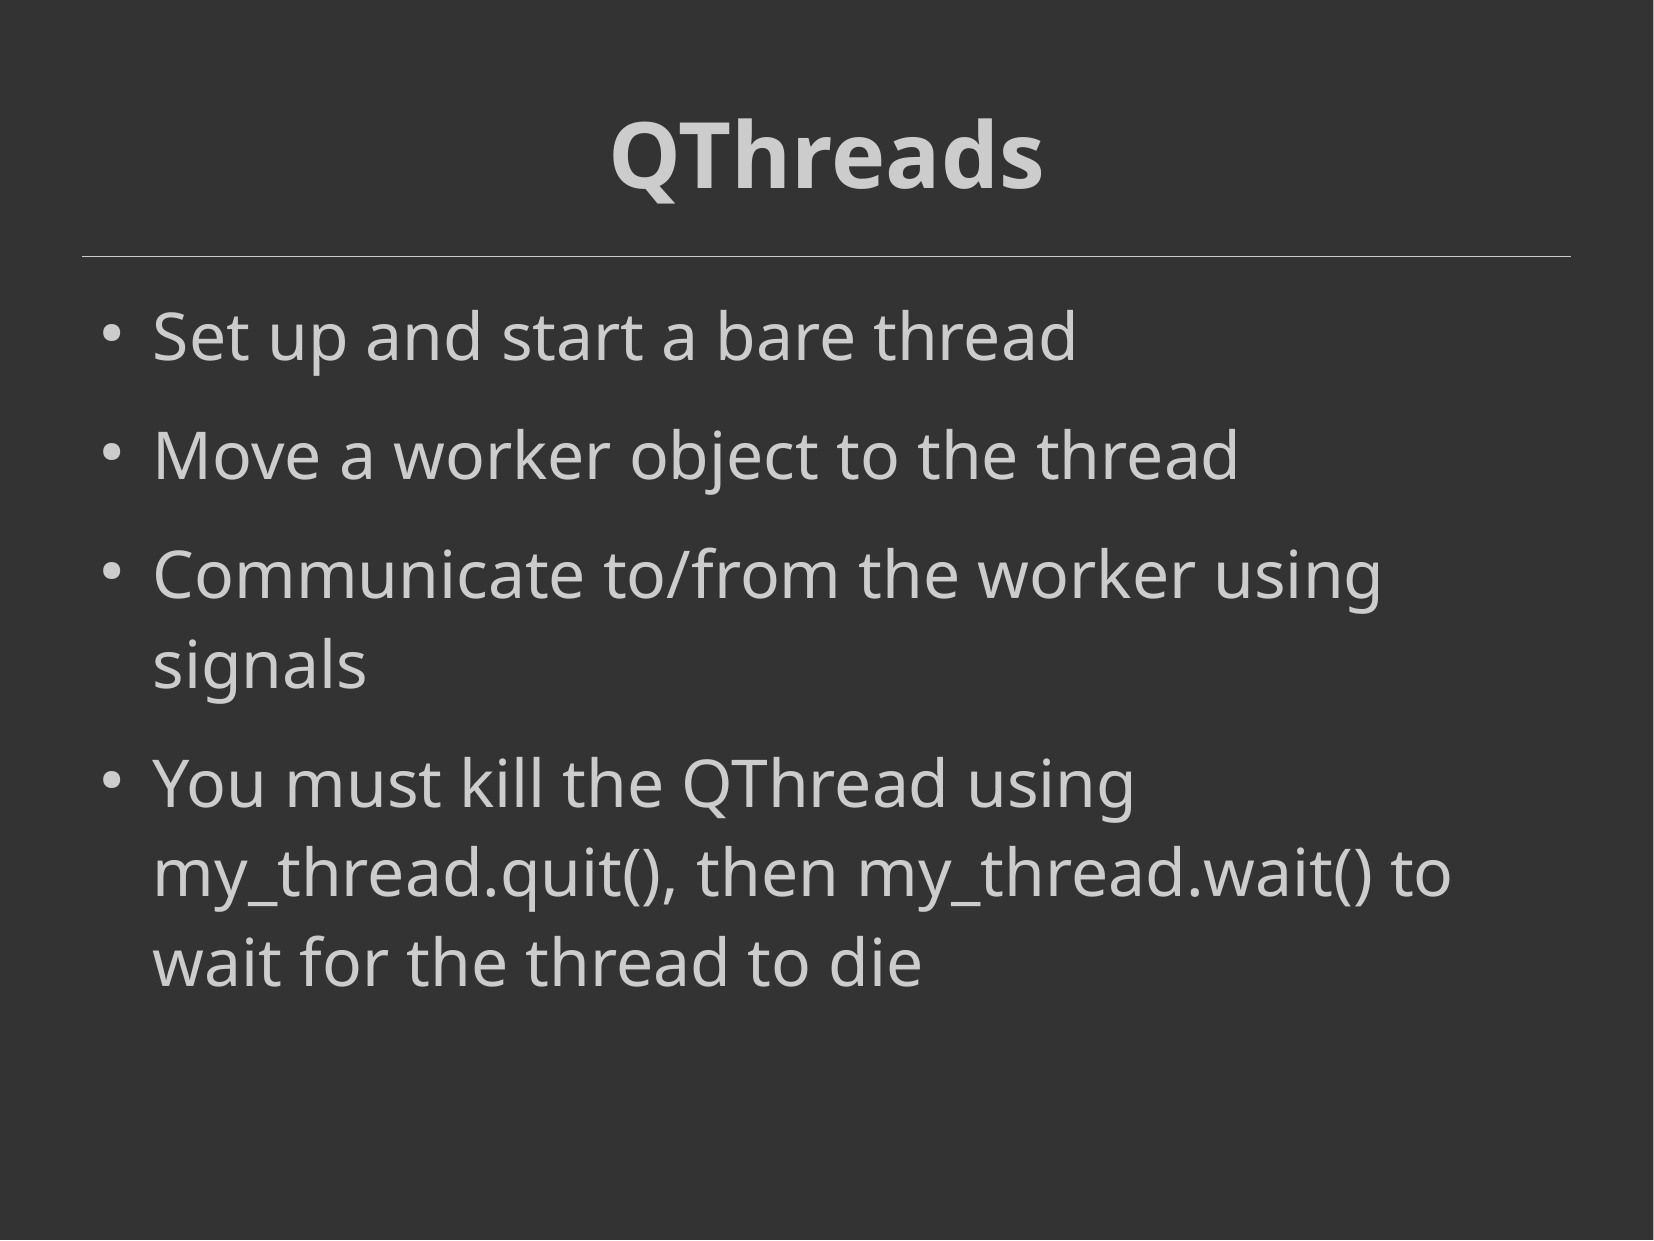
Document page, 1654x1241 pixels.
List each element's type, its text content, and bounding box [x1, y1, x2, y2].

list Set up and start a bare thread Move a worker object to the thread Communicate to/from the worker using signals You must kill the QThread using my_thread.quit(), then my_thread.wait() to wait for the thread to die [82, 290, 1571, 1010]
title QThreads [82, 49, 1571, 257]
